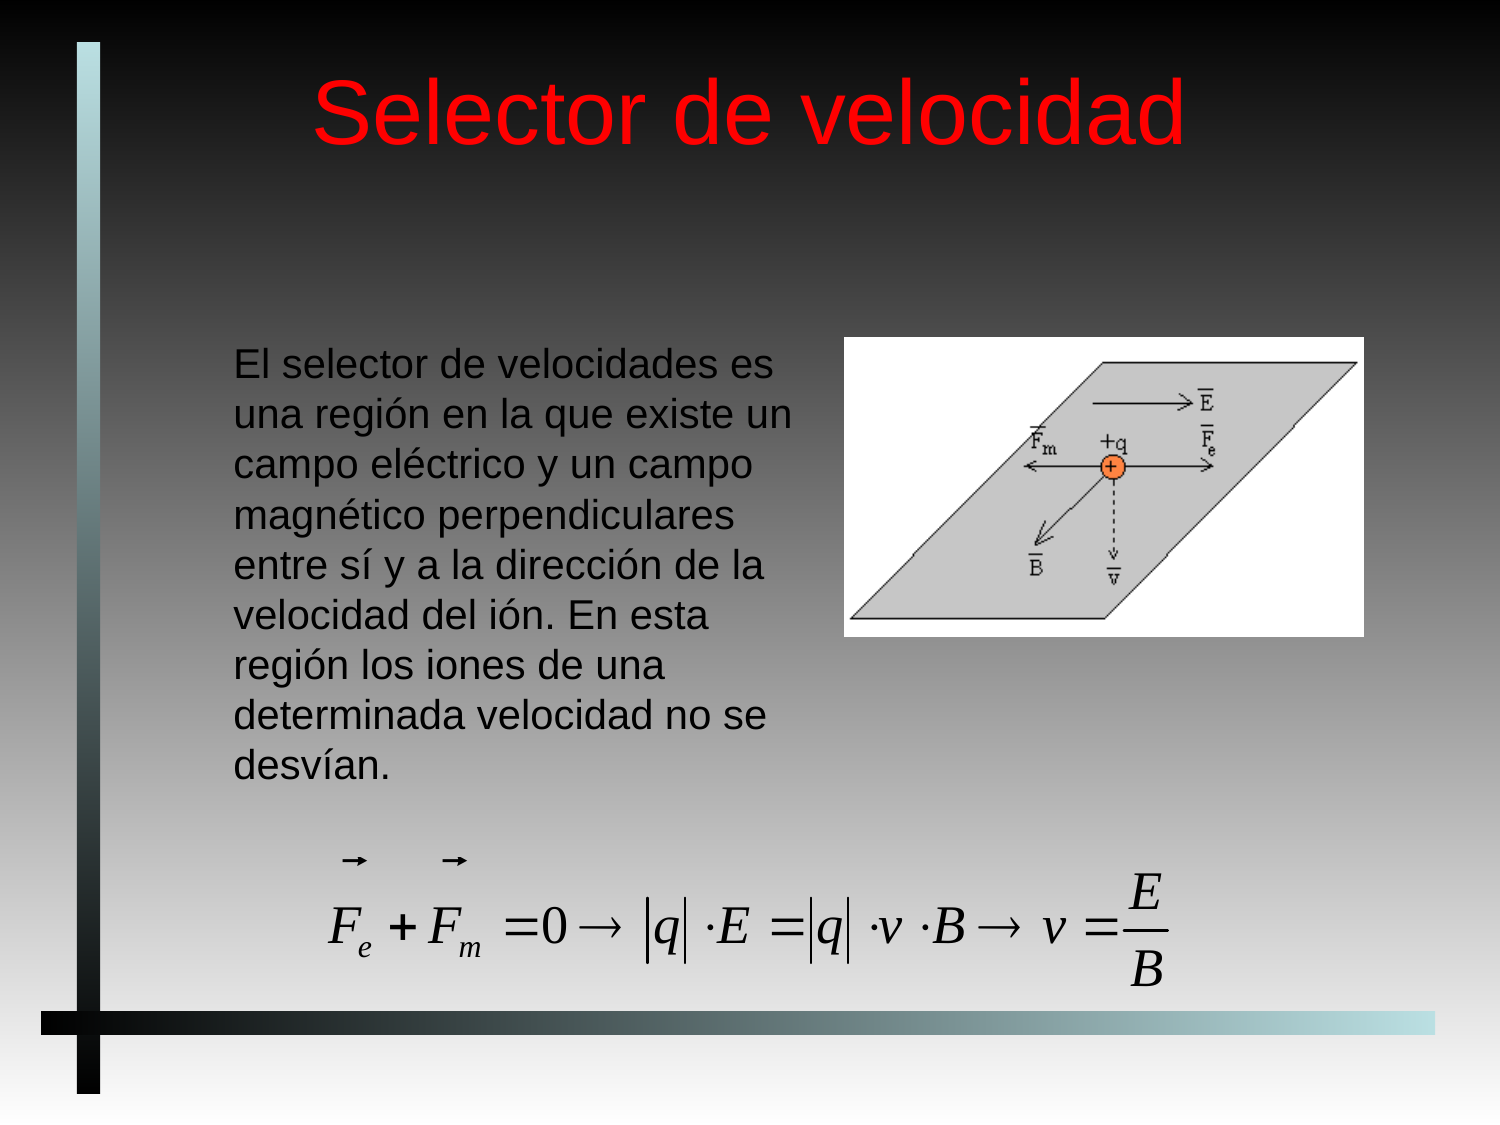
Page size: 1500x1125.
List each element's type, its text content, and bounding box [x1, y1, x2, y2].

chart [318, 857, 1182, 999]
text_box El selector de velocidades es una región en la que existe un campo eléctrico y un campo magnético perpendiculares entre sí y a la dirección de la velocidad del ión. En esta región los iones de una determinada velocidad no se desvían. [218, 329, 810, 795]
picture [844, 337, 1364, 637]
title Selector de velocidad [75, 45, 1425, 233]
